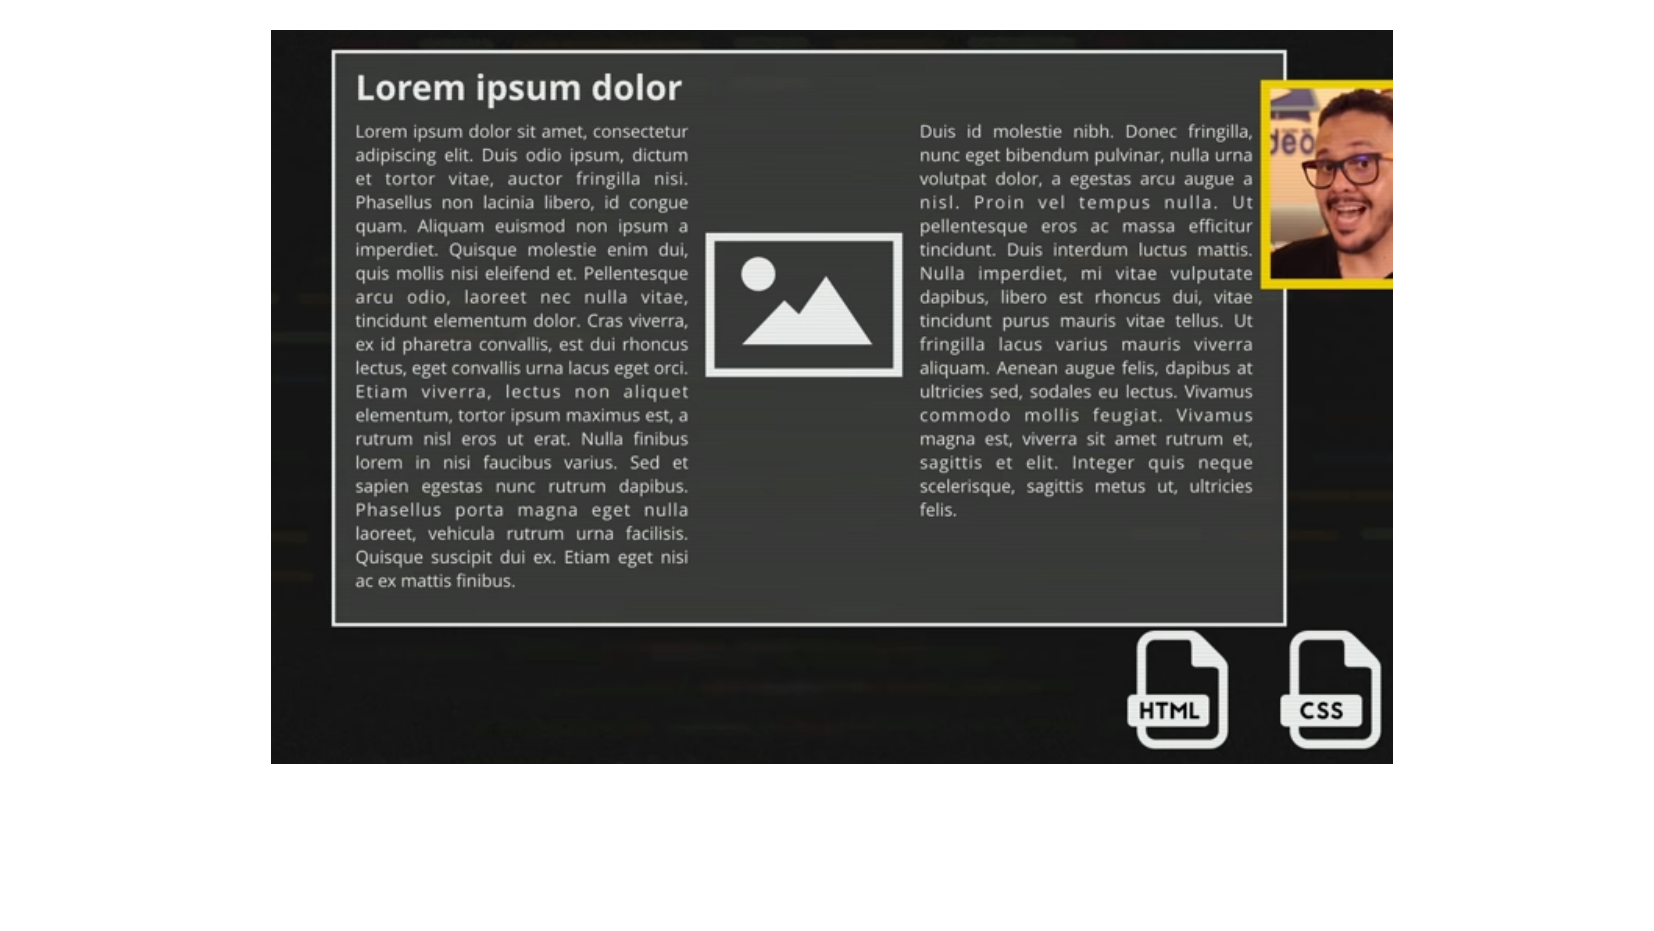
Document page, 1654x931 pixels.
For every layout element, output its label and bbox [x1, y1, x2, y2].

picture [271, 30, 1393, 764]
